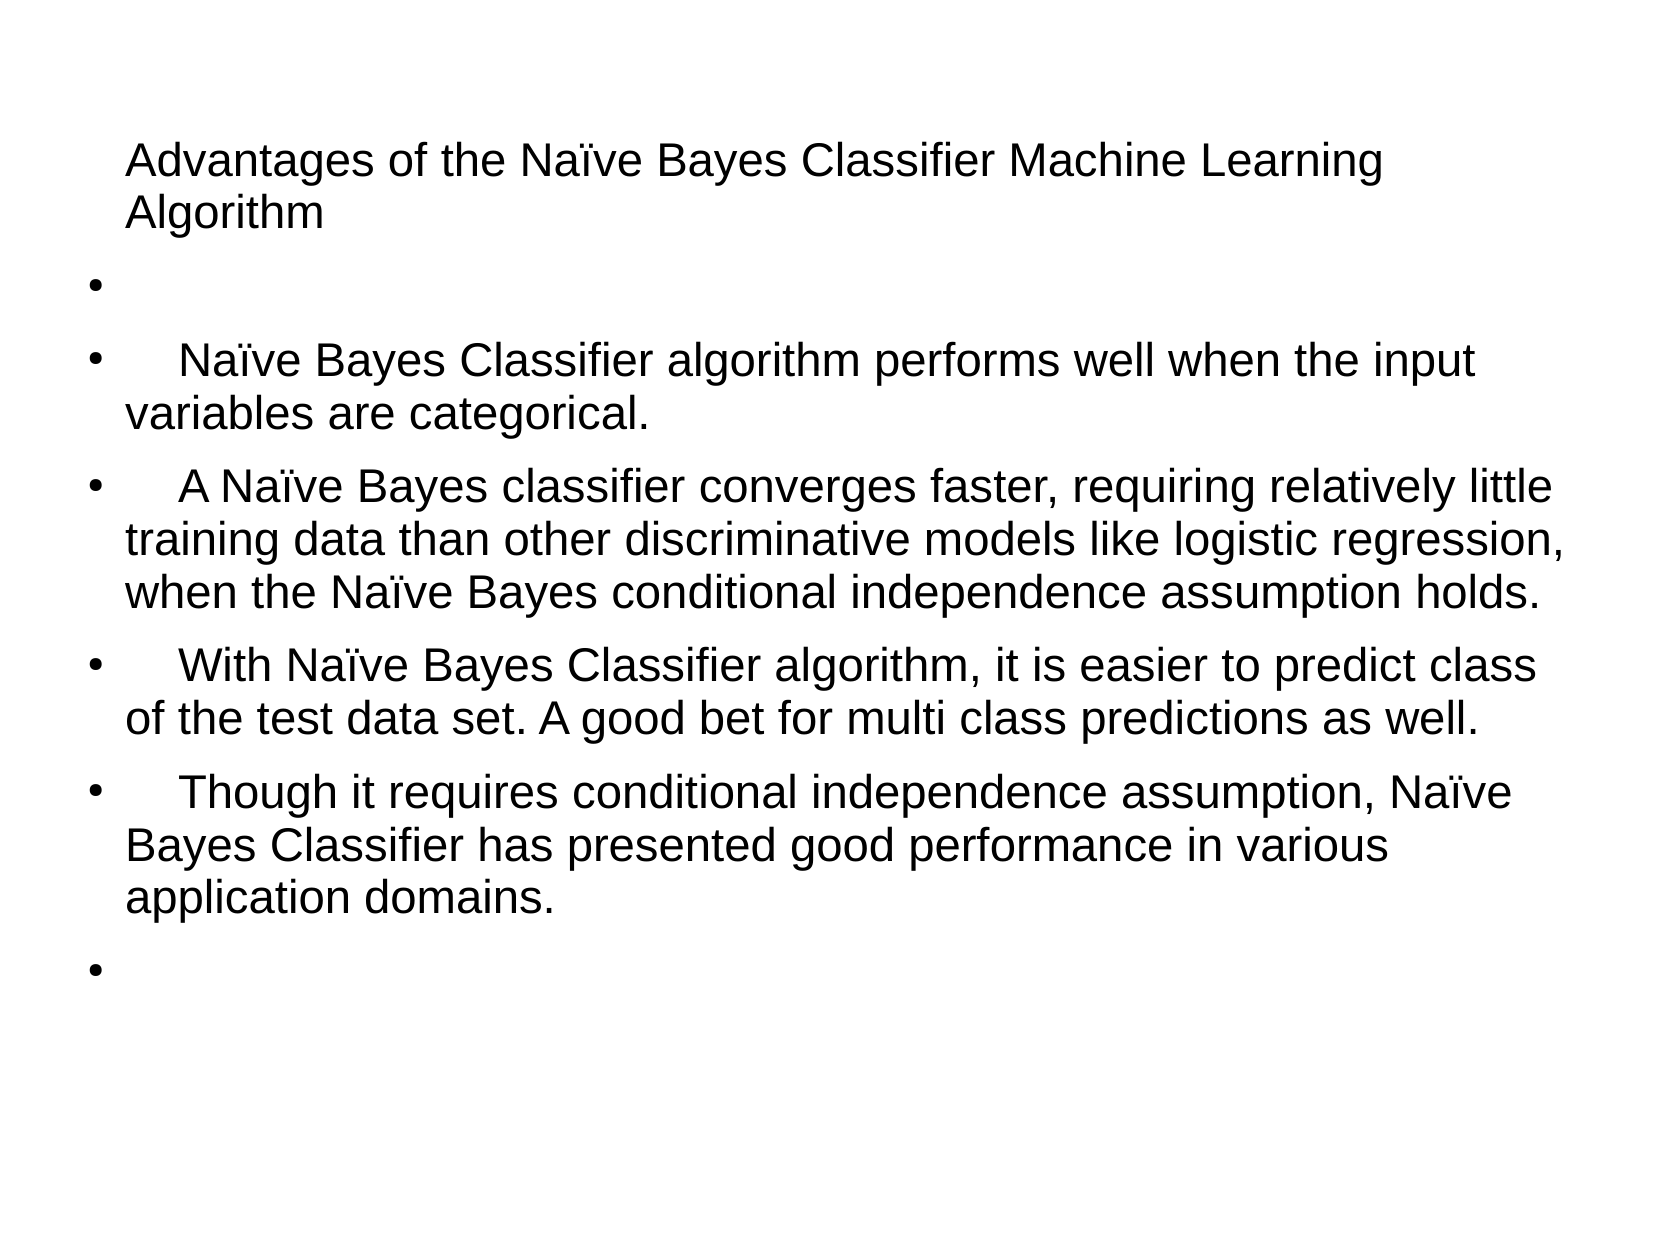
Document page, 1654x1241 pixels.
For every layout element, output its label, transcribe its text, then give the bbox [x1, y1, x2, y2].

list Advantages of the Naïve Bayes Classifier Machine Learning Algorithm Naïve Bayes Classifier algorithm performs well when the input variables are categorical. A Naïve Bayes classifier converges faster, requiring relatively little training data than other discriminative models like logistic regression, when the Naïve Bayes conditional independence assumption holds. With Naïve Bayes Classifier algorithm, it is easier to predict class of the test data set. A good bet for multi class predictions as well. Though it requires conditional independence assumption, Naïve Bayes Classifier has presented good performance in various application domains. [74, 133, 1571, 1010]
